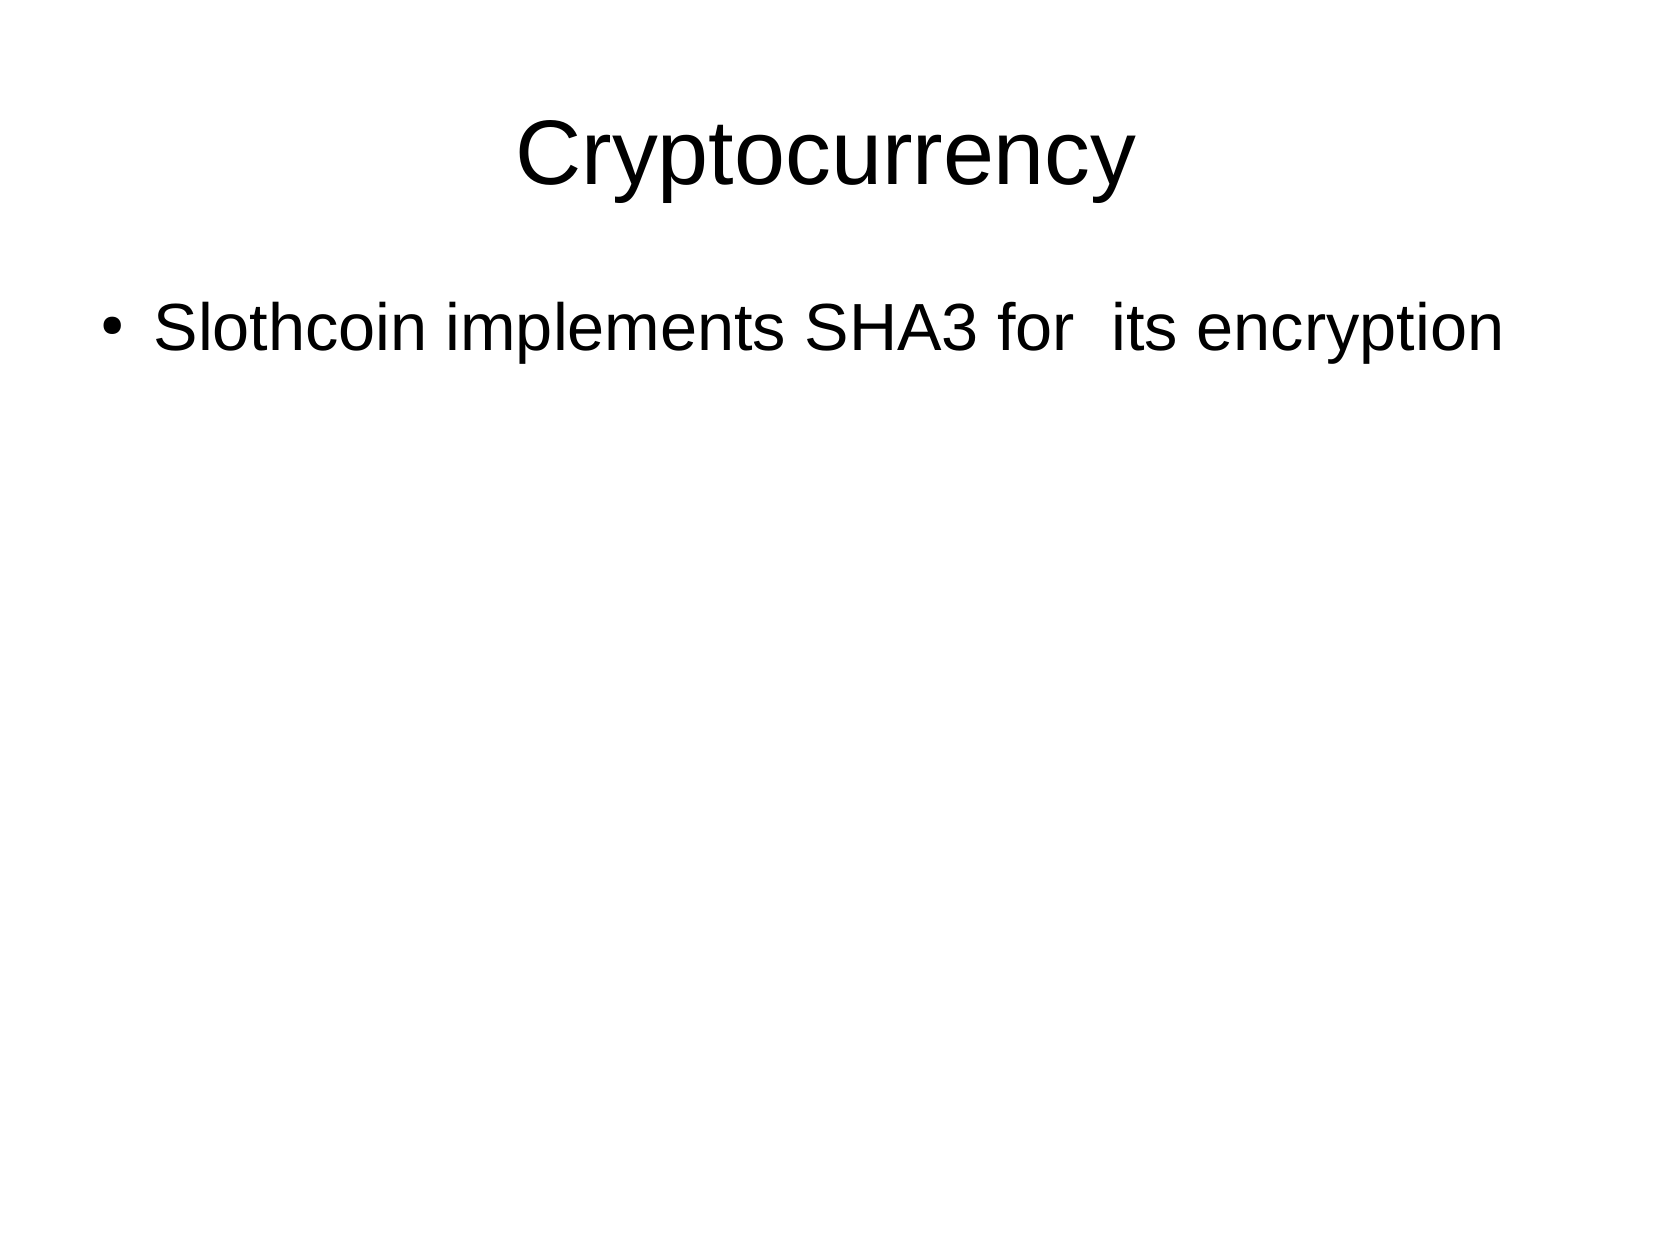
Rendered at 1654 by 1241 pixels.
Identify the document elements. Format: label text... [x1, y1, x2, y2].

list Slothcoin implements SHA3 for its encryption [82, 290, 1571, 1010]
title Cryptocurrency [82, 49, 1571, 257]
